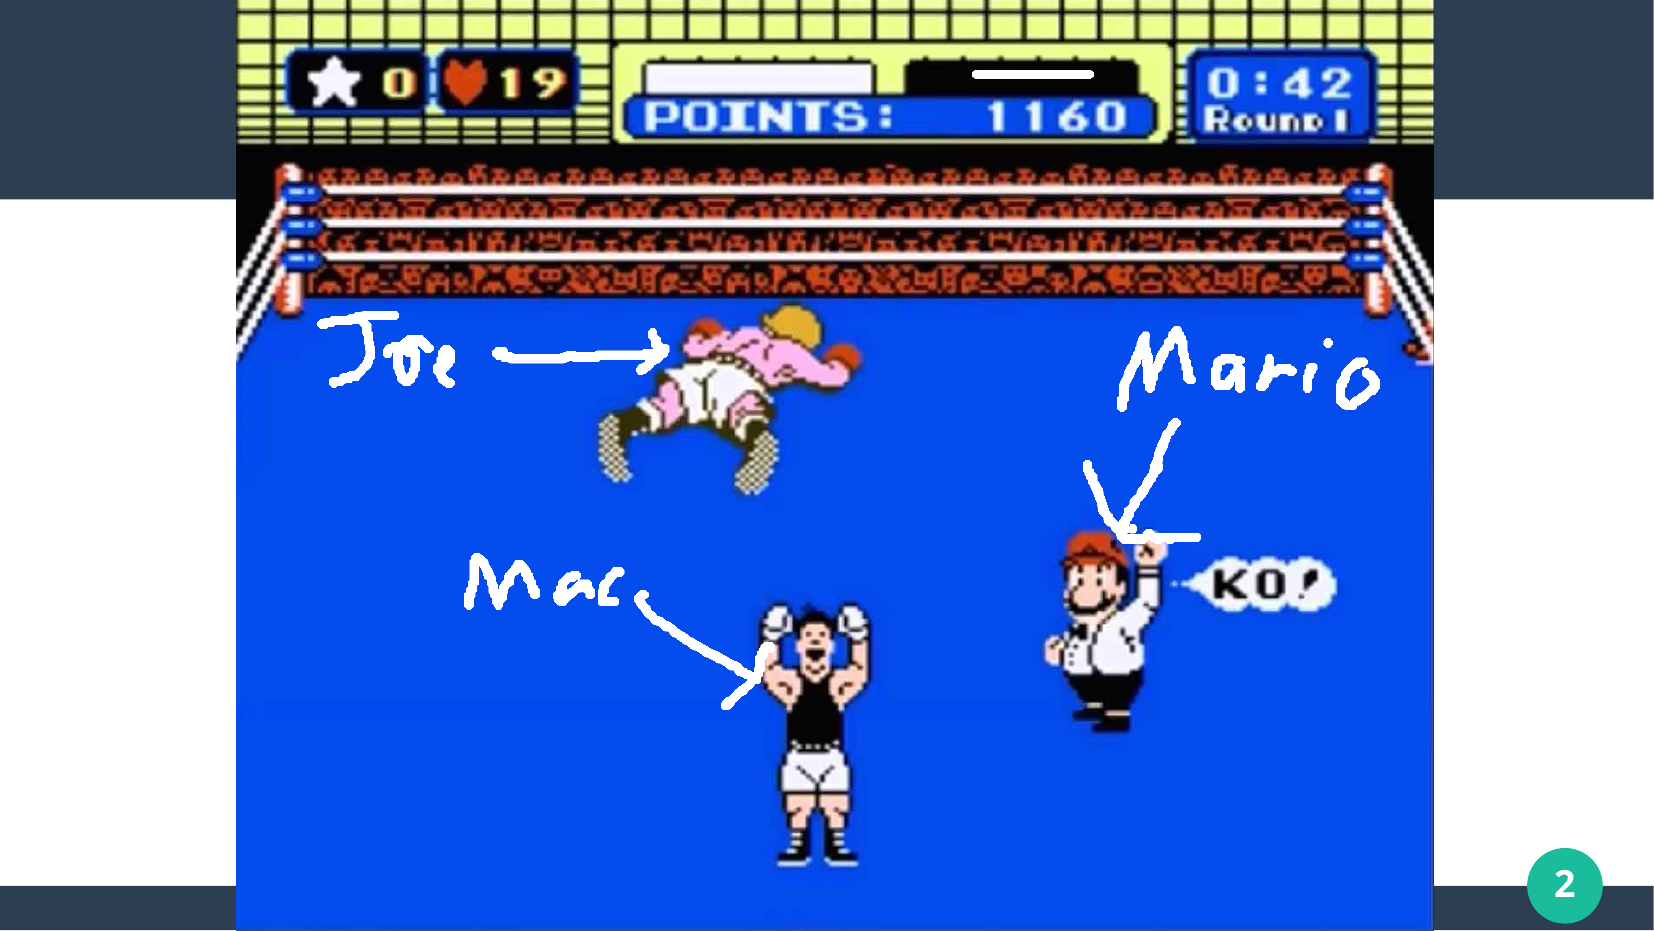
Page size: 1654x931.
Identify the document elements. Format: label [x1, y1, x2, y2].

picture [236, 0, 1434, 931]
